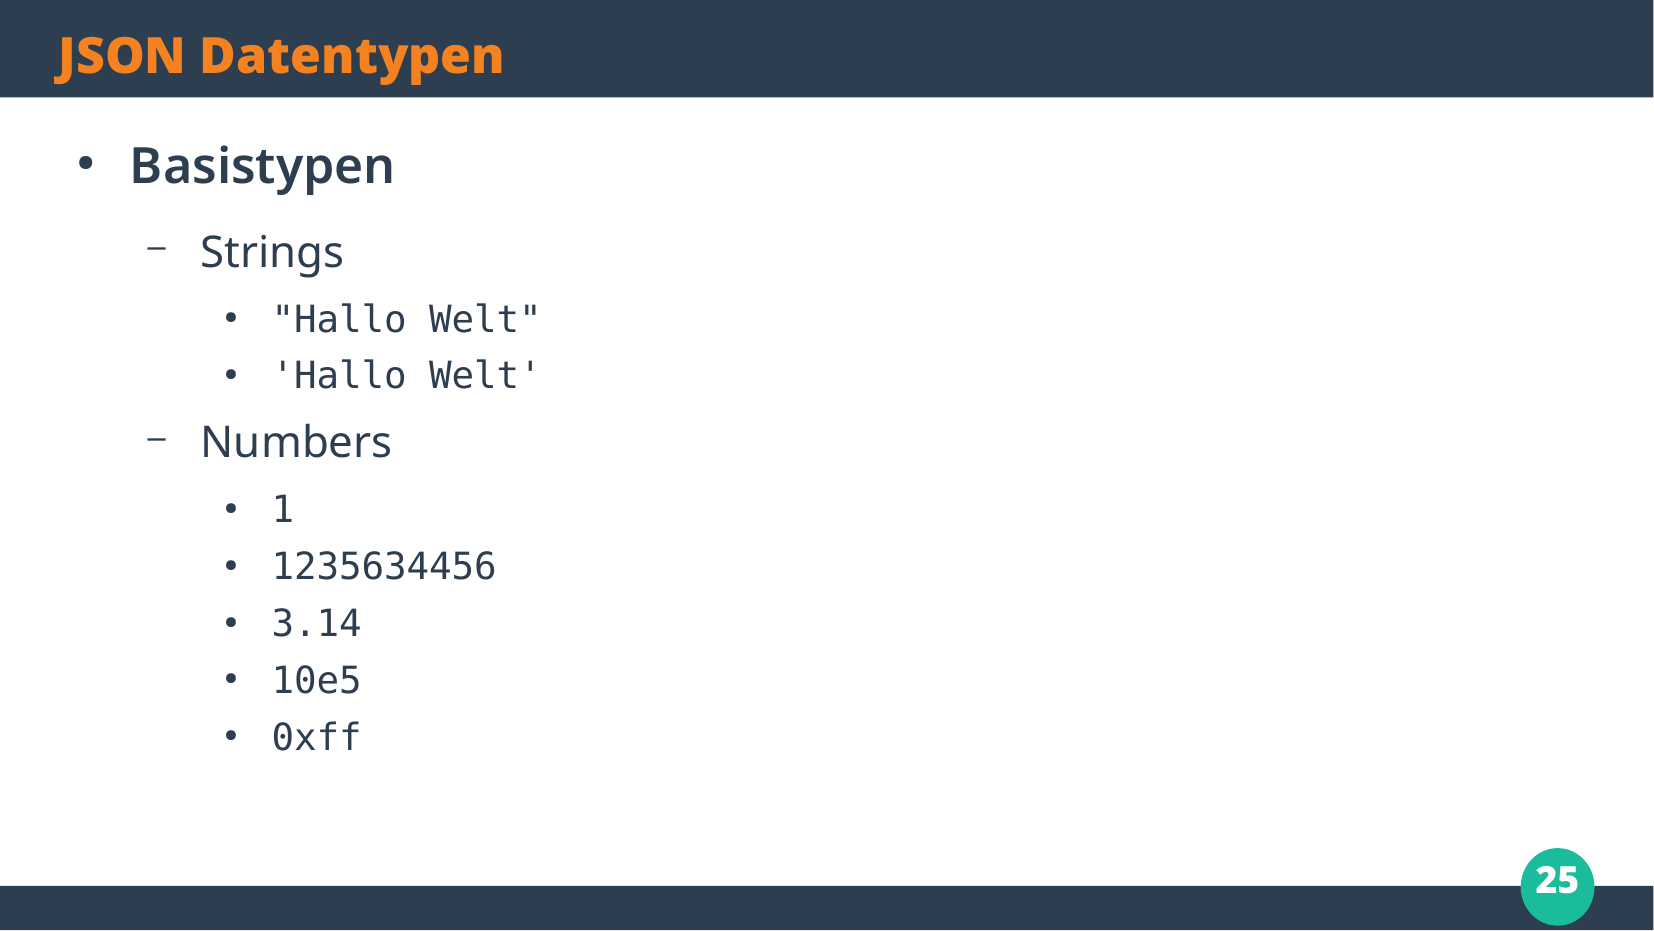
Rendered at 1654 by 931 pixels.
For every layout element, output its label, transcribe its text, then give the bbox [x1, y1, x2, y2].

list Basistypen Strings "Hallo Welt" 'Hallo Welt' Numbers 1 1235634456 3.14 10e5 0xff [59, 129, 1595, 864]
title JSON Datentypen [59, 8, 1595, 89]
